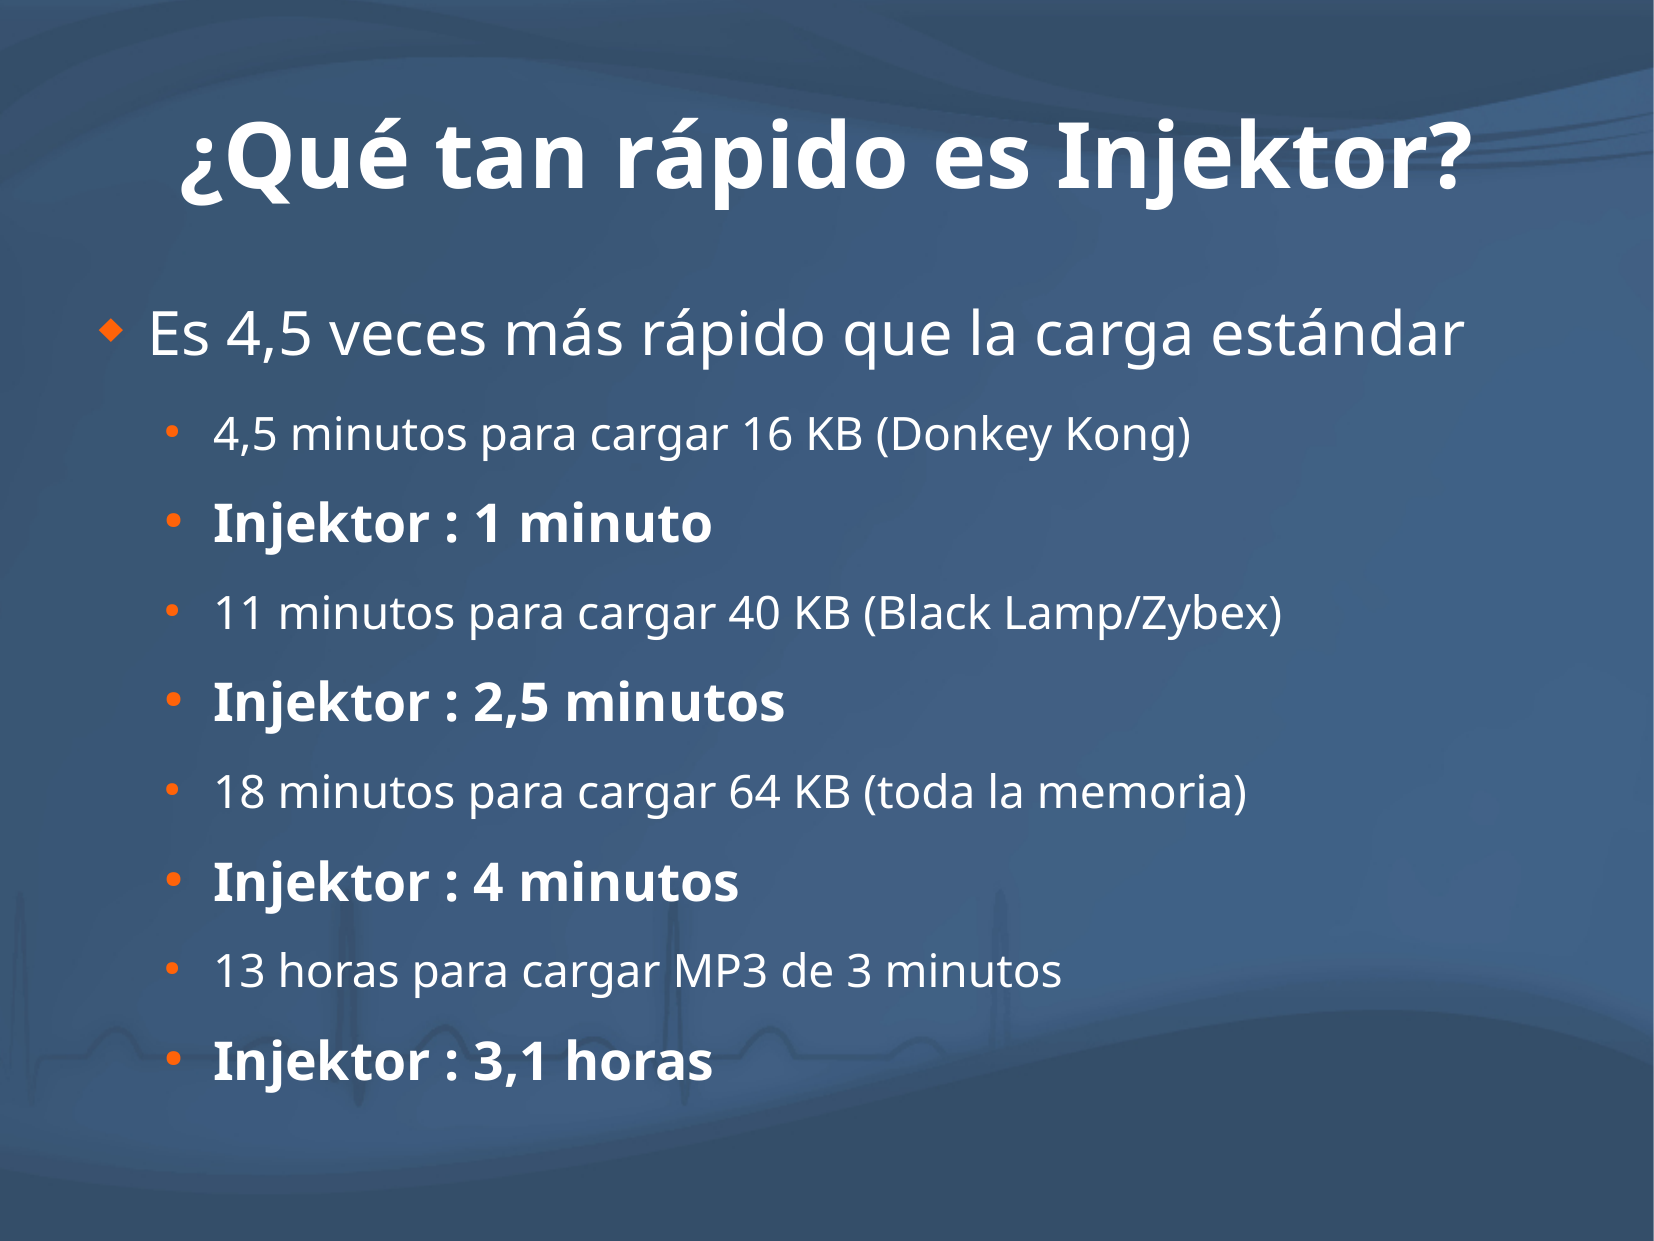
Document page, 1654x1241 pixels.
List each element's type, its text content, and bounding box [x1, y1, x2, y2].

list Es 4,5 veces más rápido que la carga estándar 4,5 minutos para cargar 16 KB (Donkey Kong) Injektor : 1 minuto 11 minutos para cargar 40 KB (Black Lamp/Zybex) Injektor : 2,5 minutos 18 minutos para cargar 64 KB (toda la memoria) Injektor : 4 minutos 13 horas para cargar MP3 de 3 minutos Injektor : 3,1 horas [82, 290, 1571, 1109]
picture [0, 0, 1654, 1241]
title ¿Qué tan rápido es Injektor? [82, 56, 1571, 250]
